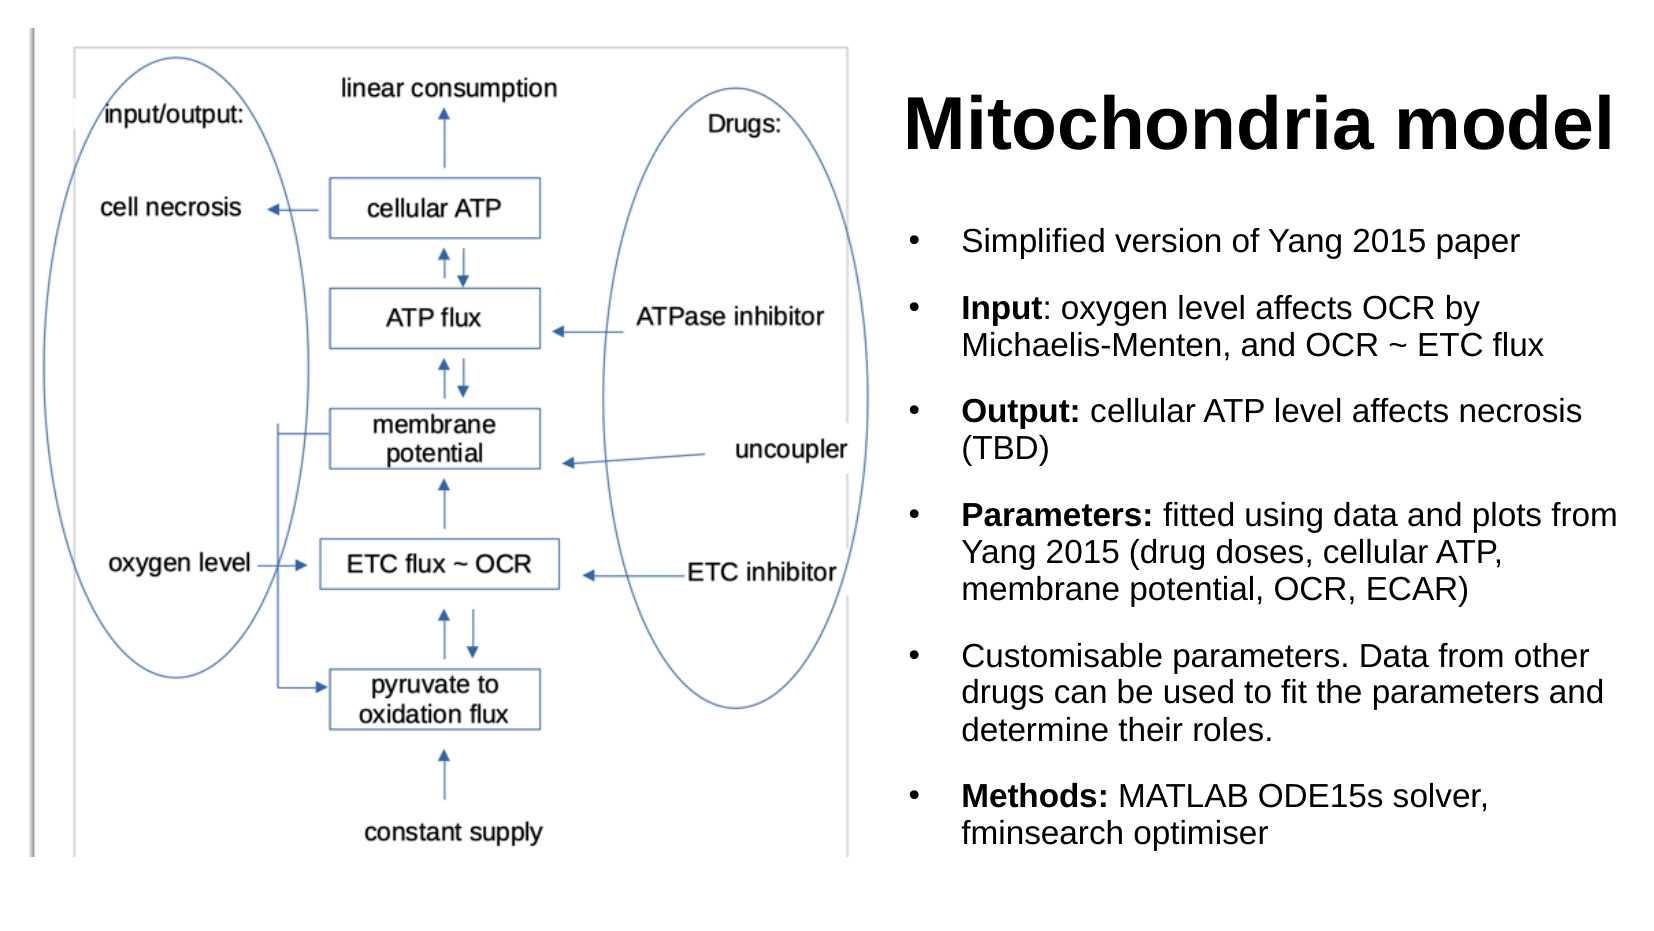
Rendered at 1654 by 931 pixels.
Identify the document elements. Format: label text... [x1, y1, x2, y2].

list Simplified version of Yang 2015 paper Input: oxygen level affects OCR by Michaelis-Menten, and OCR ~ ETC flux Output: cellular ATP level affects necrosis (TBD) Parameters: fitted using data and plots from Yang 2015 (drug doses, cellular ATP, membrane potential, OCR, ECAR) Customisable parameters. Data from other drugs can be used to fit the parameters and determine their roles. Methods: MATLAB ODE15s solver, fminsearch optimiser [890, 222, 1625, 931]
picture [29, 28, 883, 857]
title Mitochondria model [890, 23, 1629, 223]
